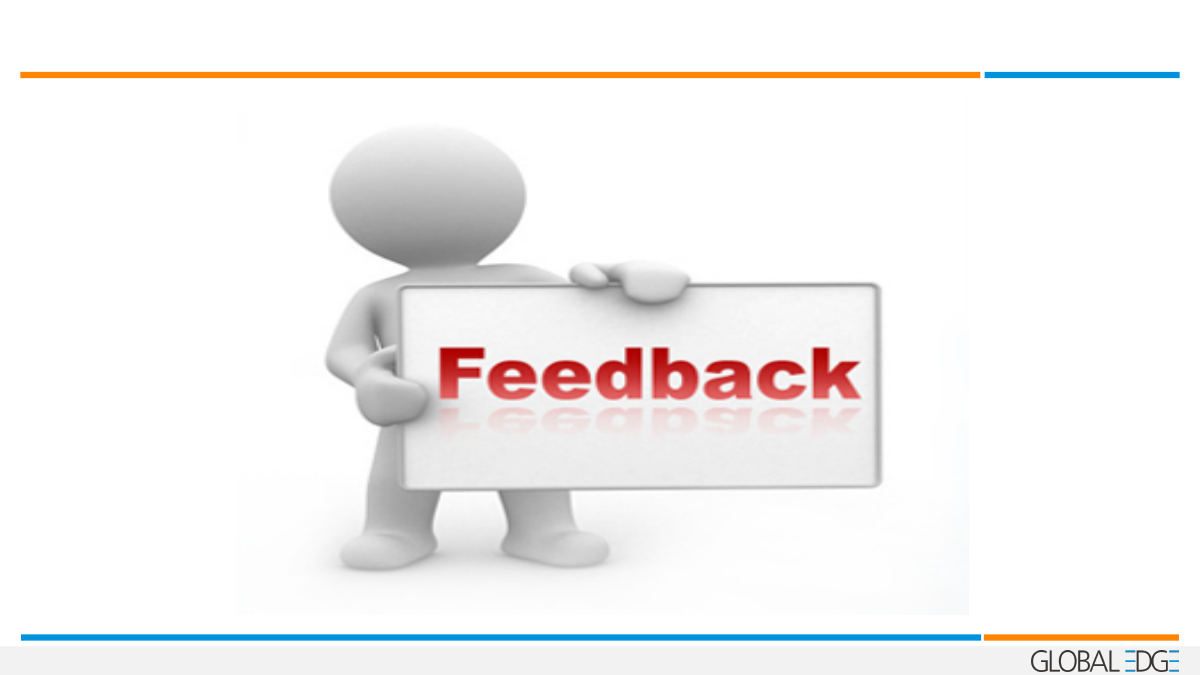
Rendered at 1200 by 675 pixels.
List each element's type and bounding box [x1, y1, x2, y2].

picture [236, 94, 969, 615]
subtitle [12, 0, 1088, 384]
picture [1031, 650, 1179, 672]
